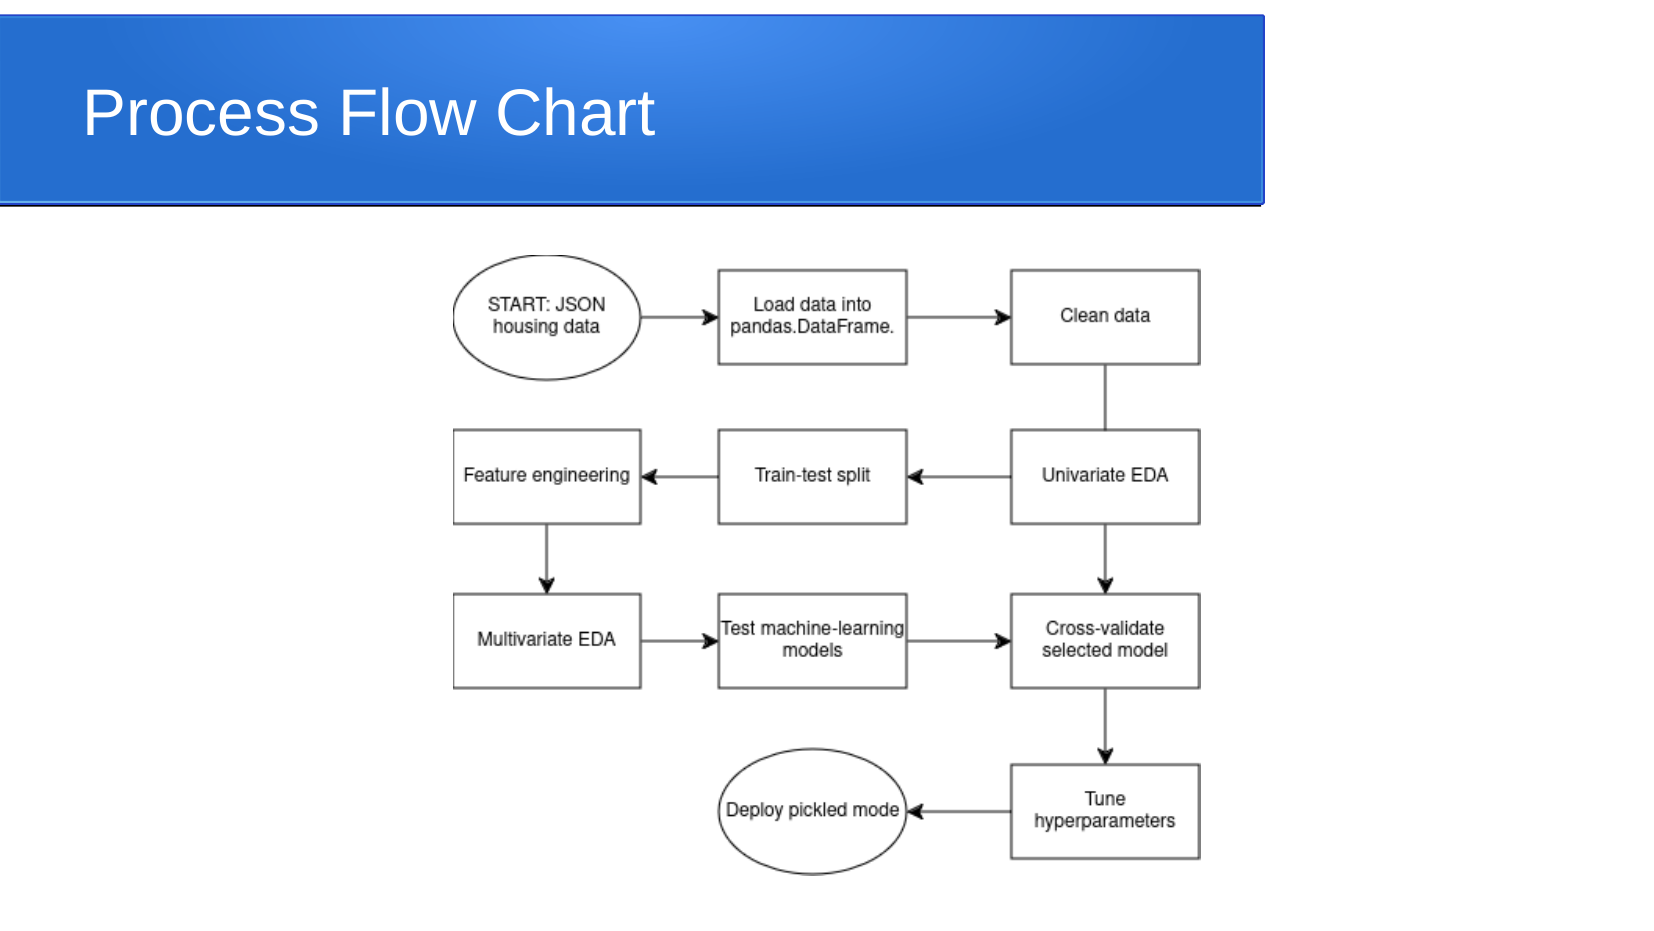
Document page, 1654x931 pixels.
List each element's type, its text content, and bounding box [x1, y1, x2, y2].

title Process Flow Chart [82, 35, 1235, 189]
picture [453, 255, 1201, 876]
